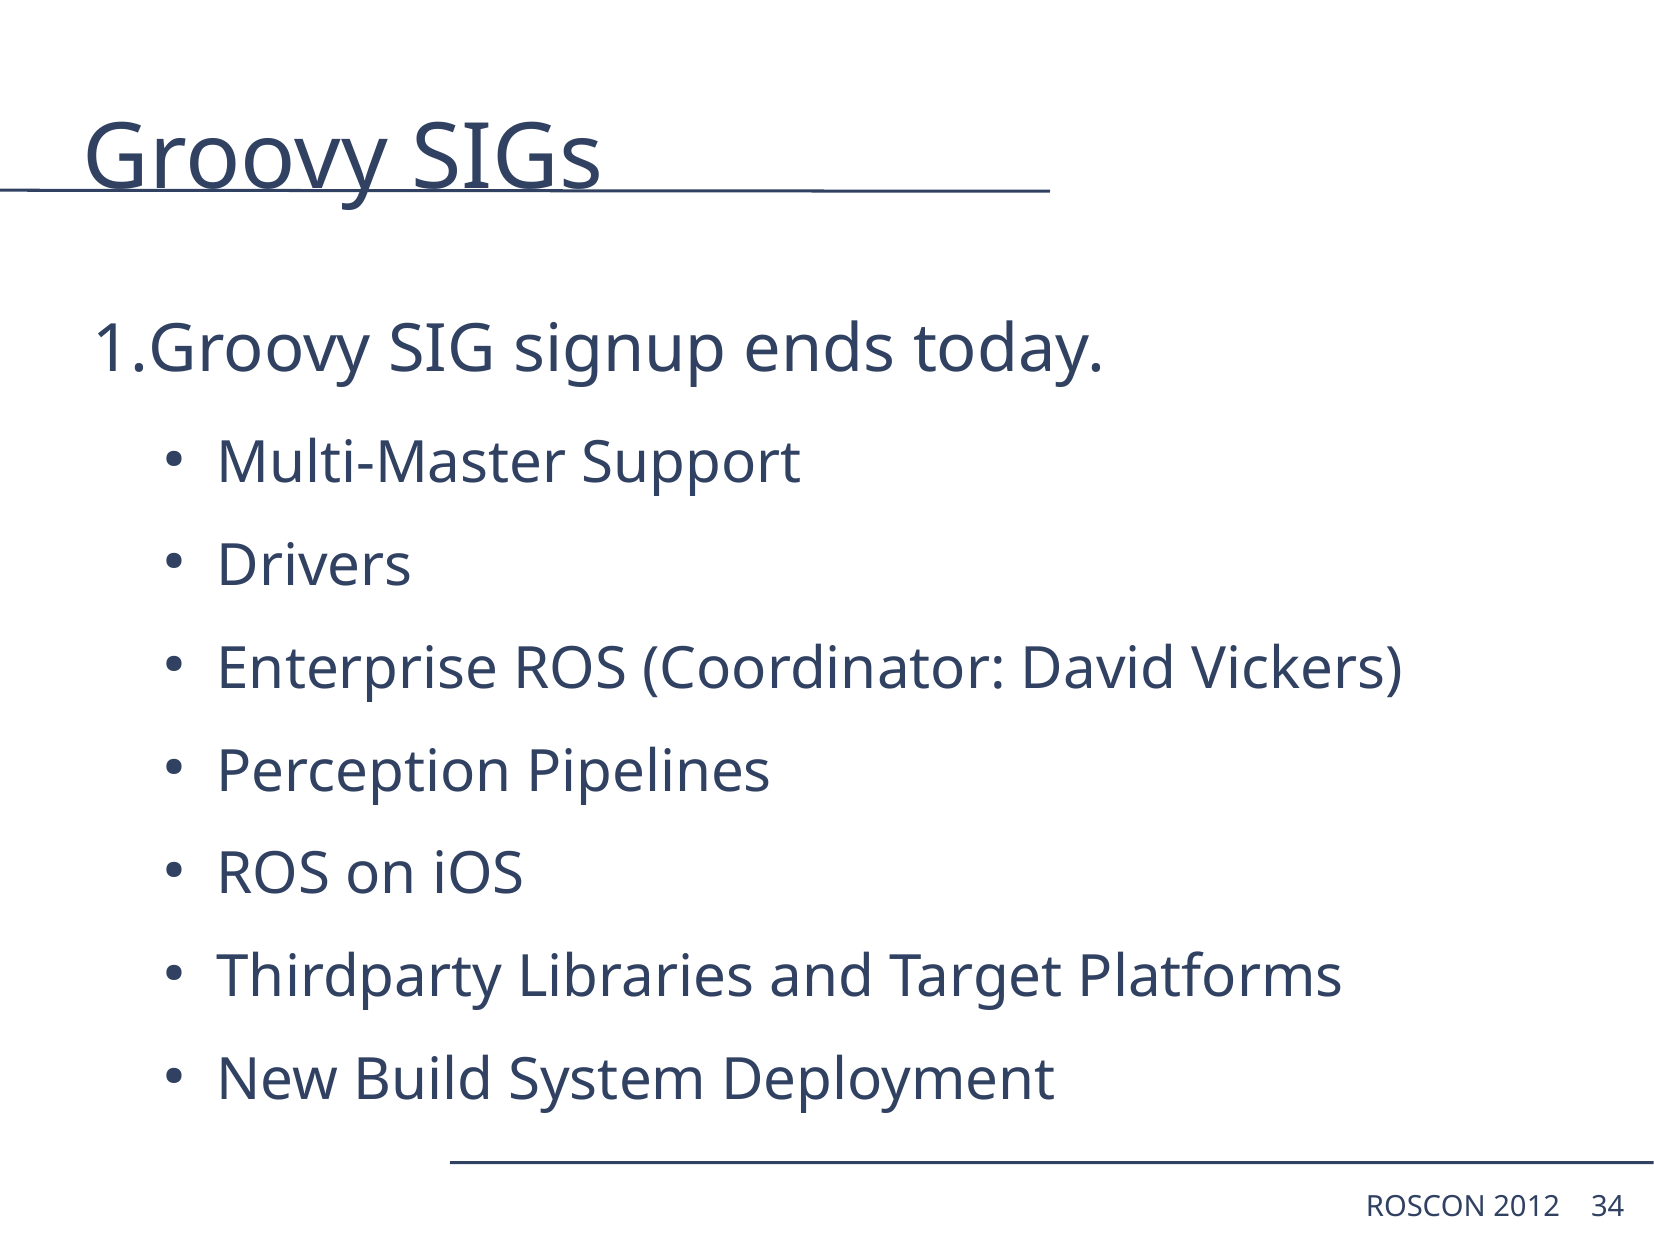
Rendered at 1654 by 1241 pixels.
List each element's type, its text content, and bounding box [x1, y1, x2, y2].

title Groovy SIGs [82, 56, 1571, 250]
list Groovy SIG signup ends today. Multi-Master Support Drivers Enterprise ROS (Coordinator: David Vickers) Perception Pipelines ROS on iOS Thirdparty Libraries and Target Platforms New Build System Deployment [75, 300, 1564, 1119]
